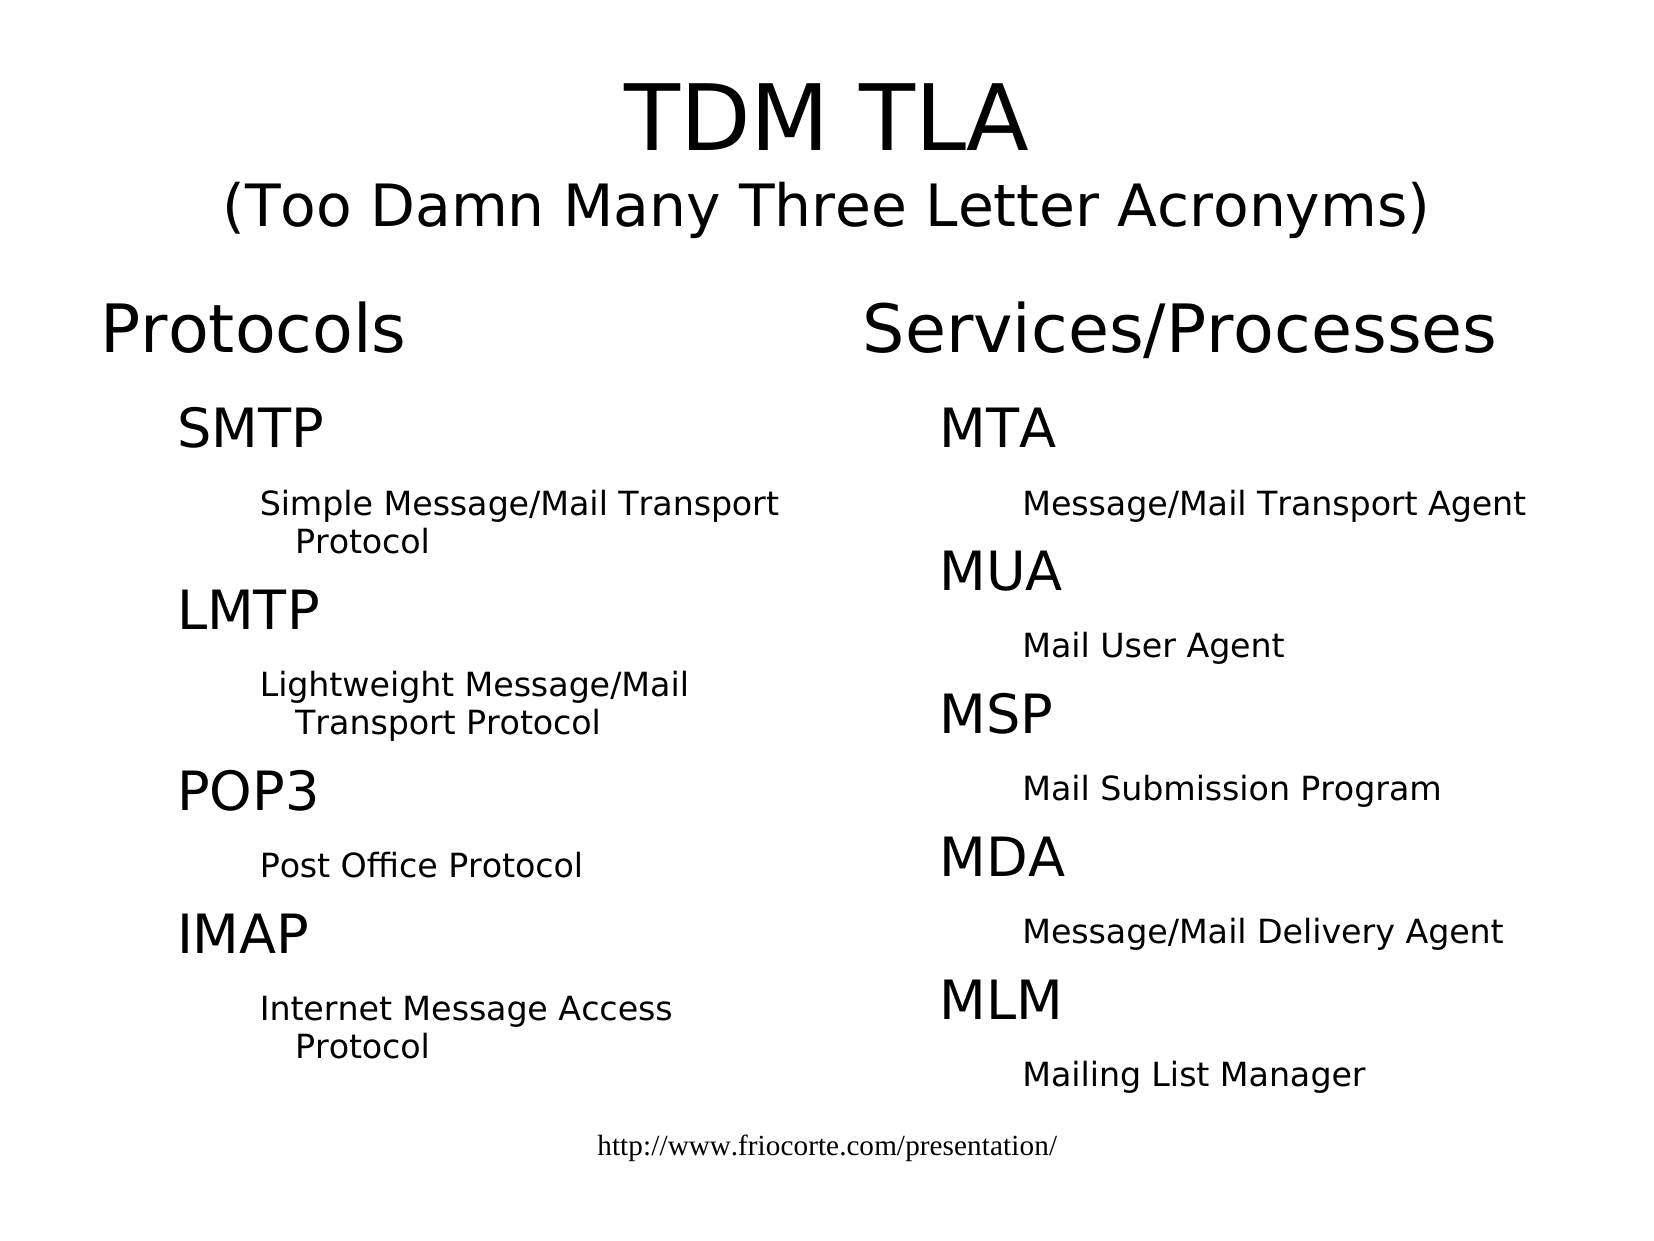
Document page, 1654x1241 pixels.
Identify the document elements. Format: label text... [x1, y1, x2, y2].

title TDM TLA (Too Damn Many Three Letter Acronyms) [82, 49, 1571, 257]
list Protocols SMTP Simple Message/Mail Transport Protocol LMTP Lightweight Message/Mail Transport Protocol POP3 Post Office Protocol IMAP Internet Message Access Protocol [82, 290, 809, 1109]
list Services/Processes MTA Message/Mail Transport Agent MUA Mail User Agent MSP Mail Submission Program MDA Message/Mail Delivery Agent MLM Mailing List Manager [845, 290, 1572, 1109]
